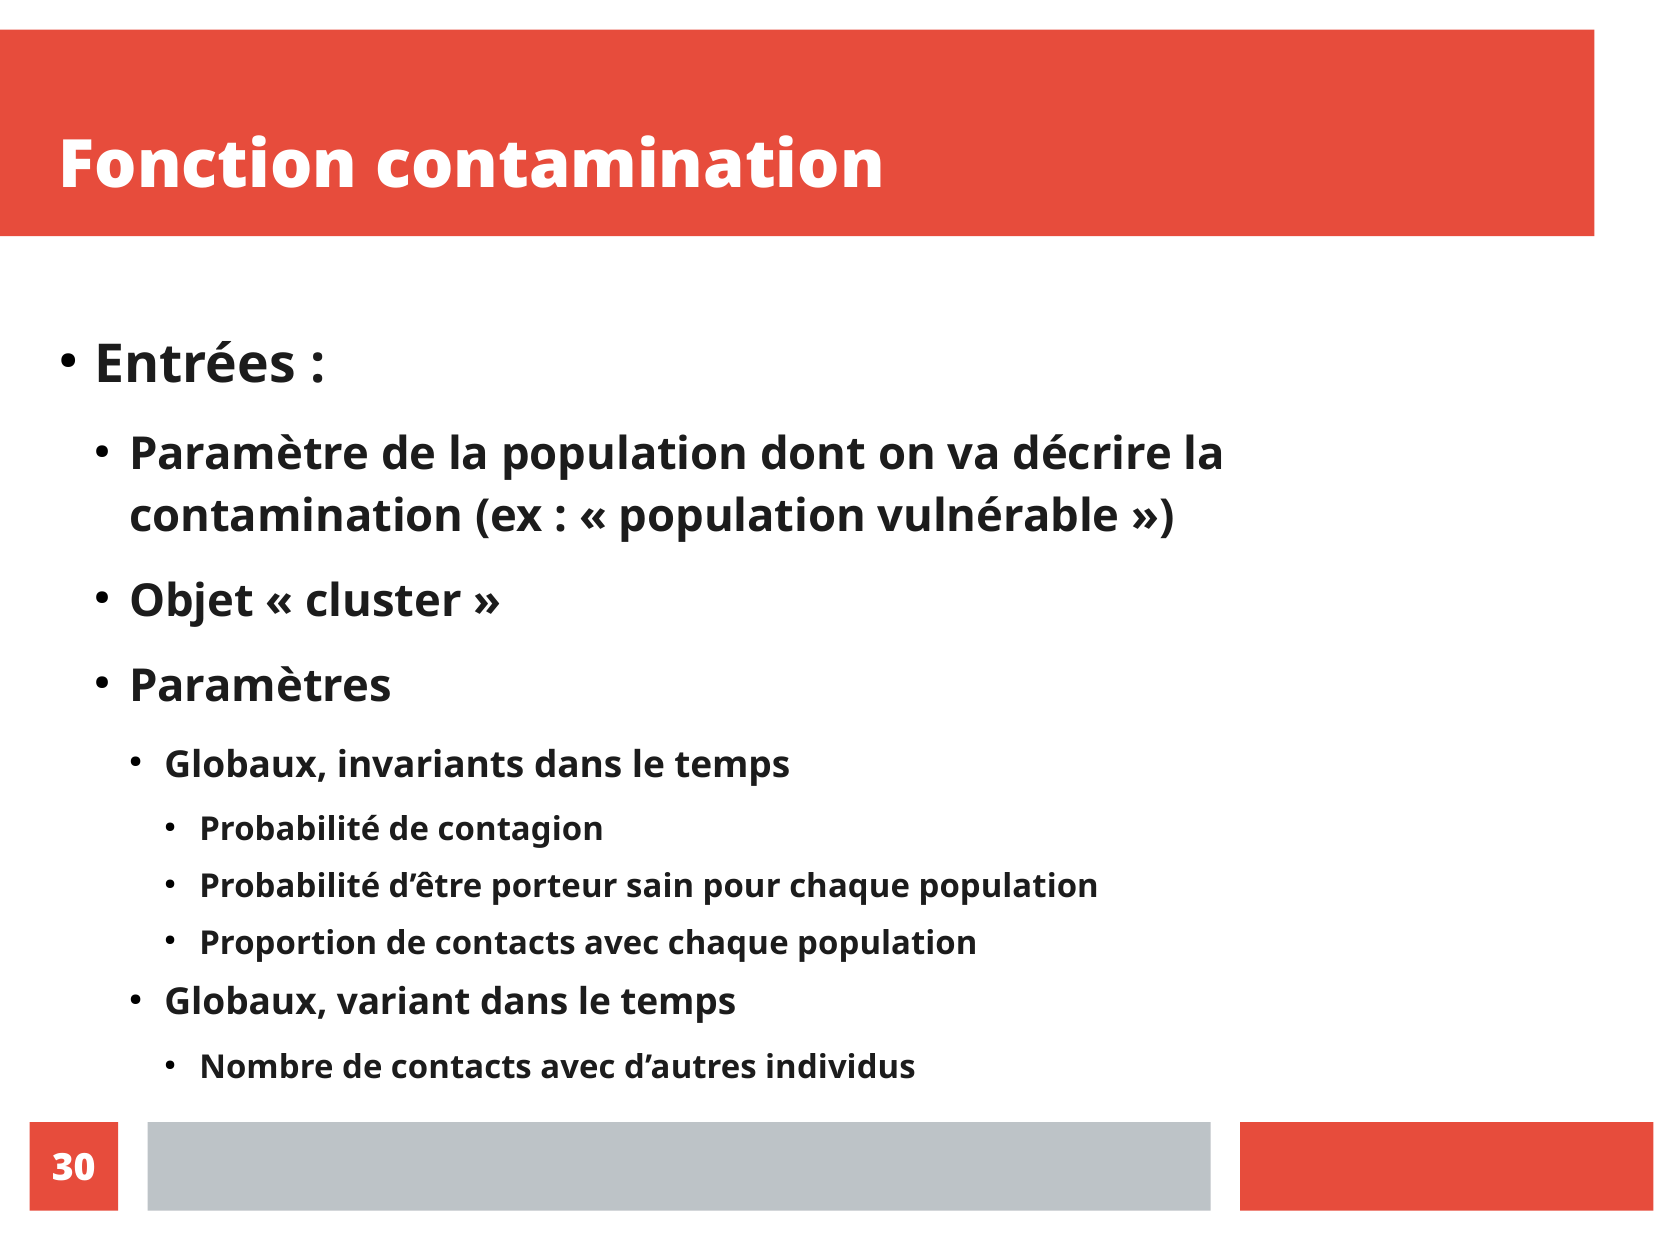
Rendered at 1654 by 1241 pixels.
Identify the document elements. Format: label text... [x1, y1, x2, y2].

list Entrées : Paramètre de la population dont on va décrire la contamination (ex : « population vulnérable ») Objet « cluster » Paramètres Globaux, invariants dans le temps Probabilité de contagion Probabilité d’être porteur sain pour chaque population Proportion de contacts avec chaque population Globaux, variant dans le temps Nombre de contacts avec d’autres individus [59, 324, 1565, 1093]
title Fonction contamination [59, 59, 1595, 207]
